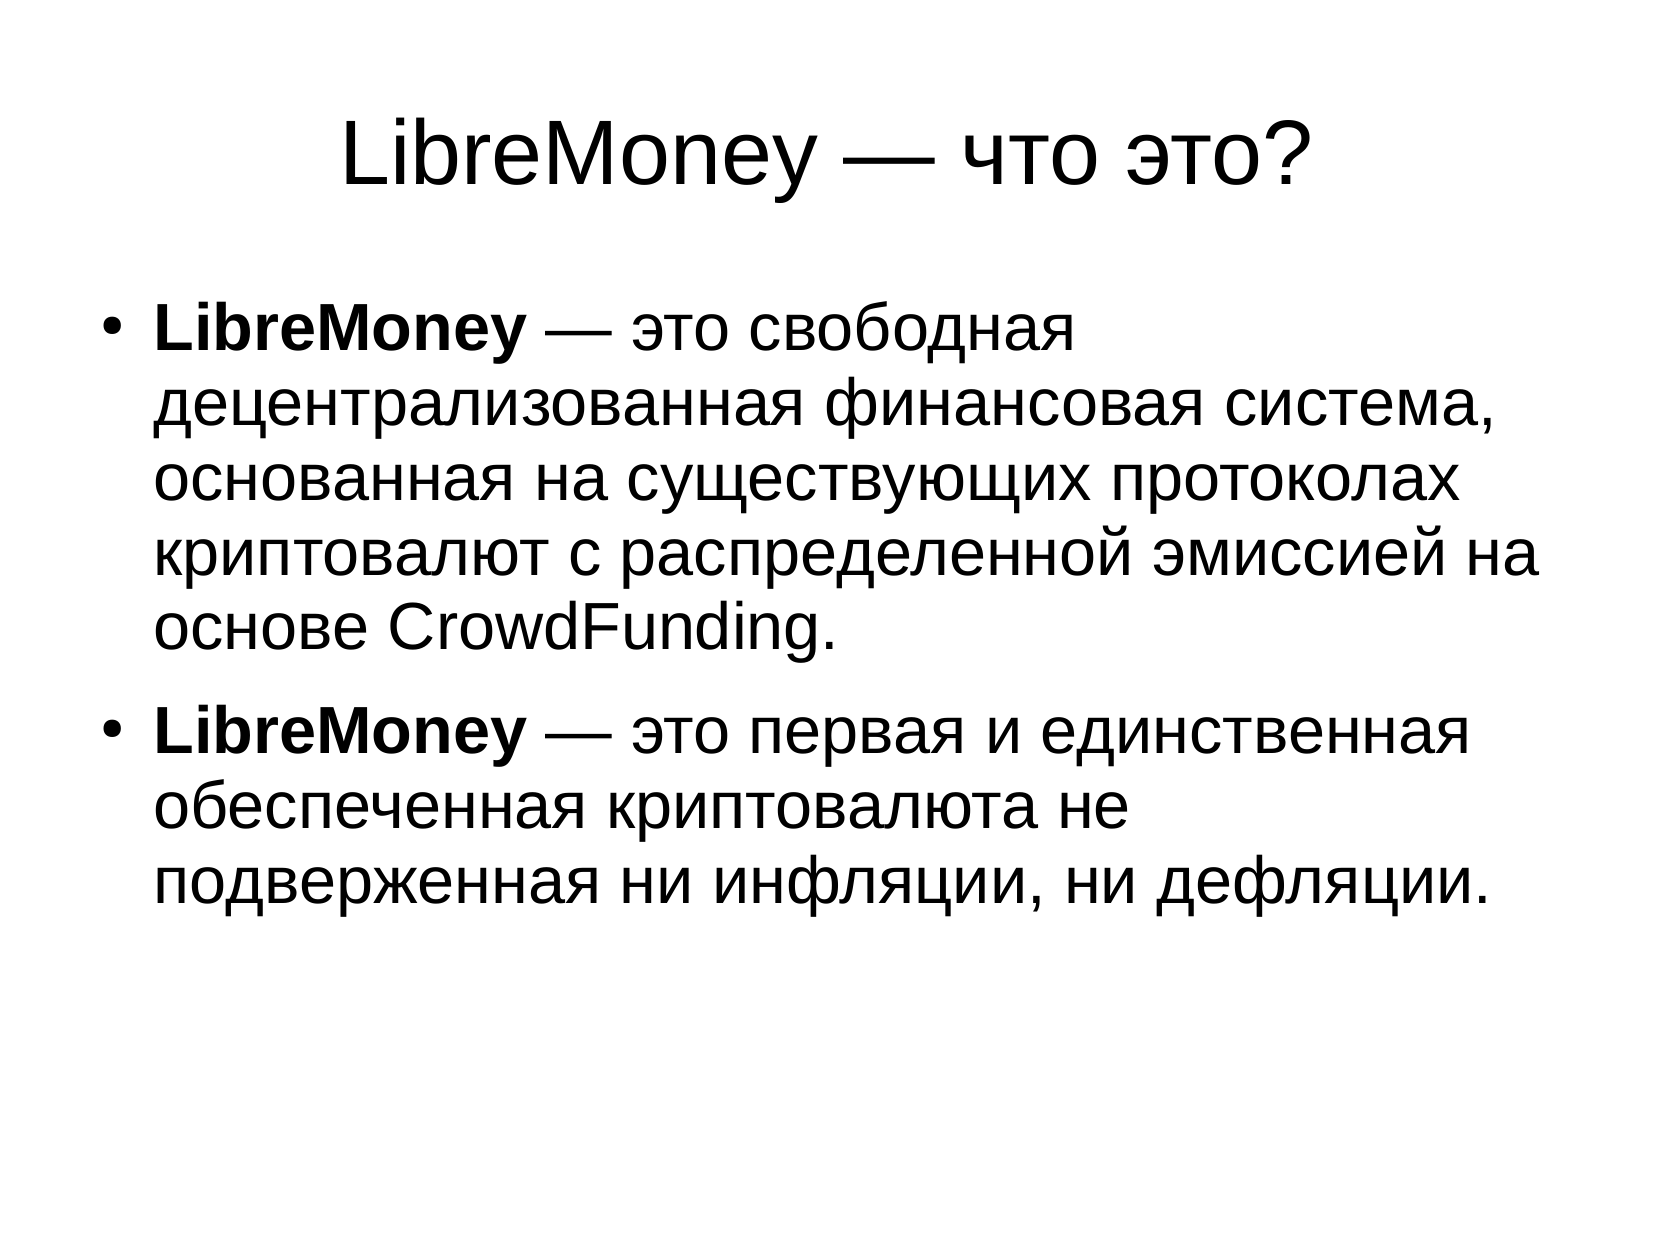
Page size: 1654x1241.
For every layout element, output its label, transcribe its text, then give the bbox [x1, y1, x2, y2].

list LibreMoney — это свободная децентрализованная финансовая система, основанная на существующих протоколах криптовалют с распределенной эмиссией на основе CrowdFunding. LibreMoney — это первая и единственная обеспеченная криптовалюта не подверженная ни инфляции, ни дефляции. [82, 290, 1571, 1010]
title LibreMoney — что это? [82, 49, 1571, 257]
